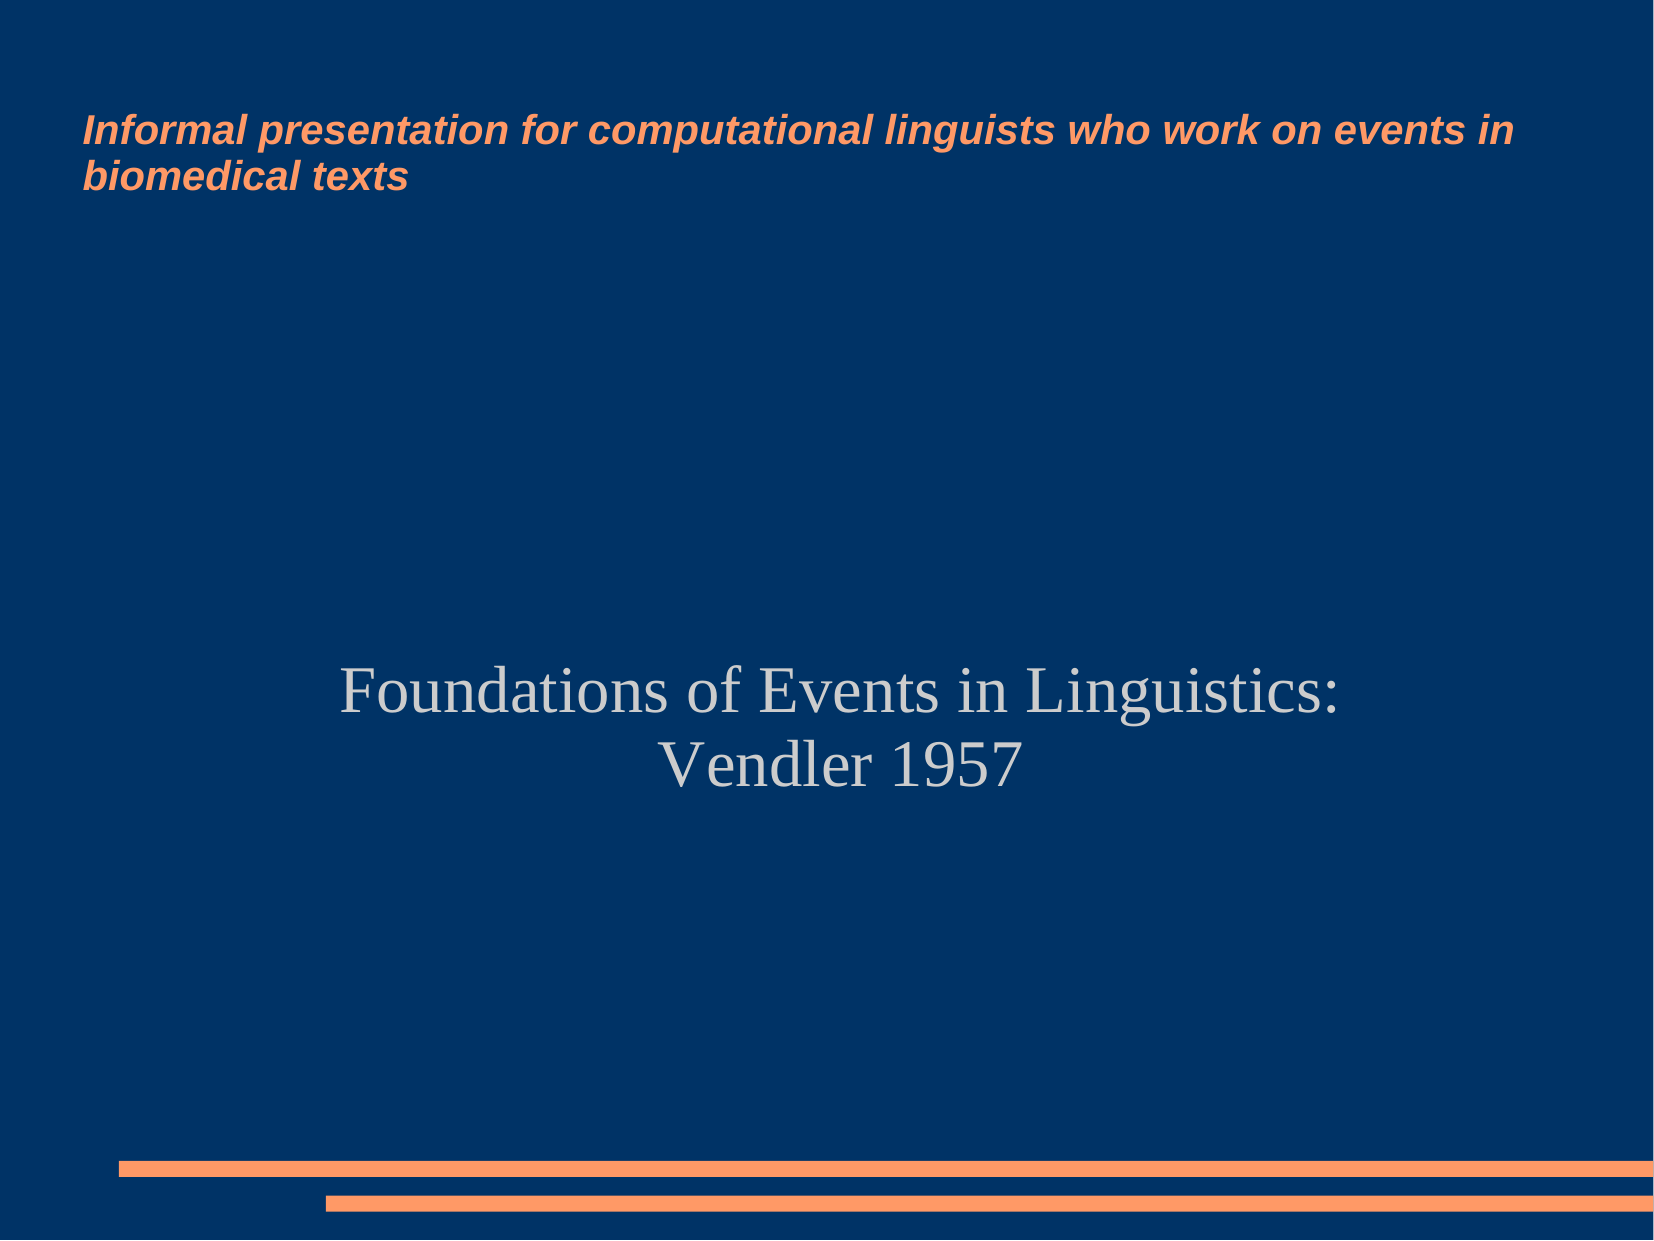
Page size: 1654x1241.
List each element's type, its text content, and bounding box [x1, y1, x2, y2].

subtitle Foundations of Events in Linguistics: Vendler 1957 [121, 322, 1561, 1133]
title Informal presentation for computational linguists who work on events in biomedical texts [82, 56, 1571, 250]
